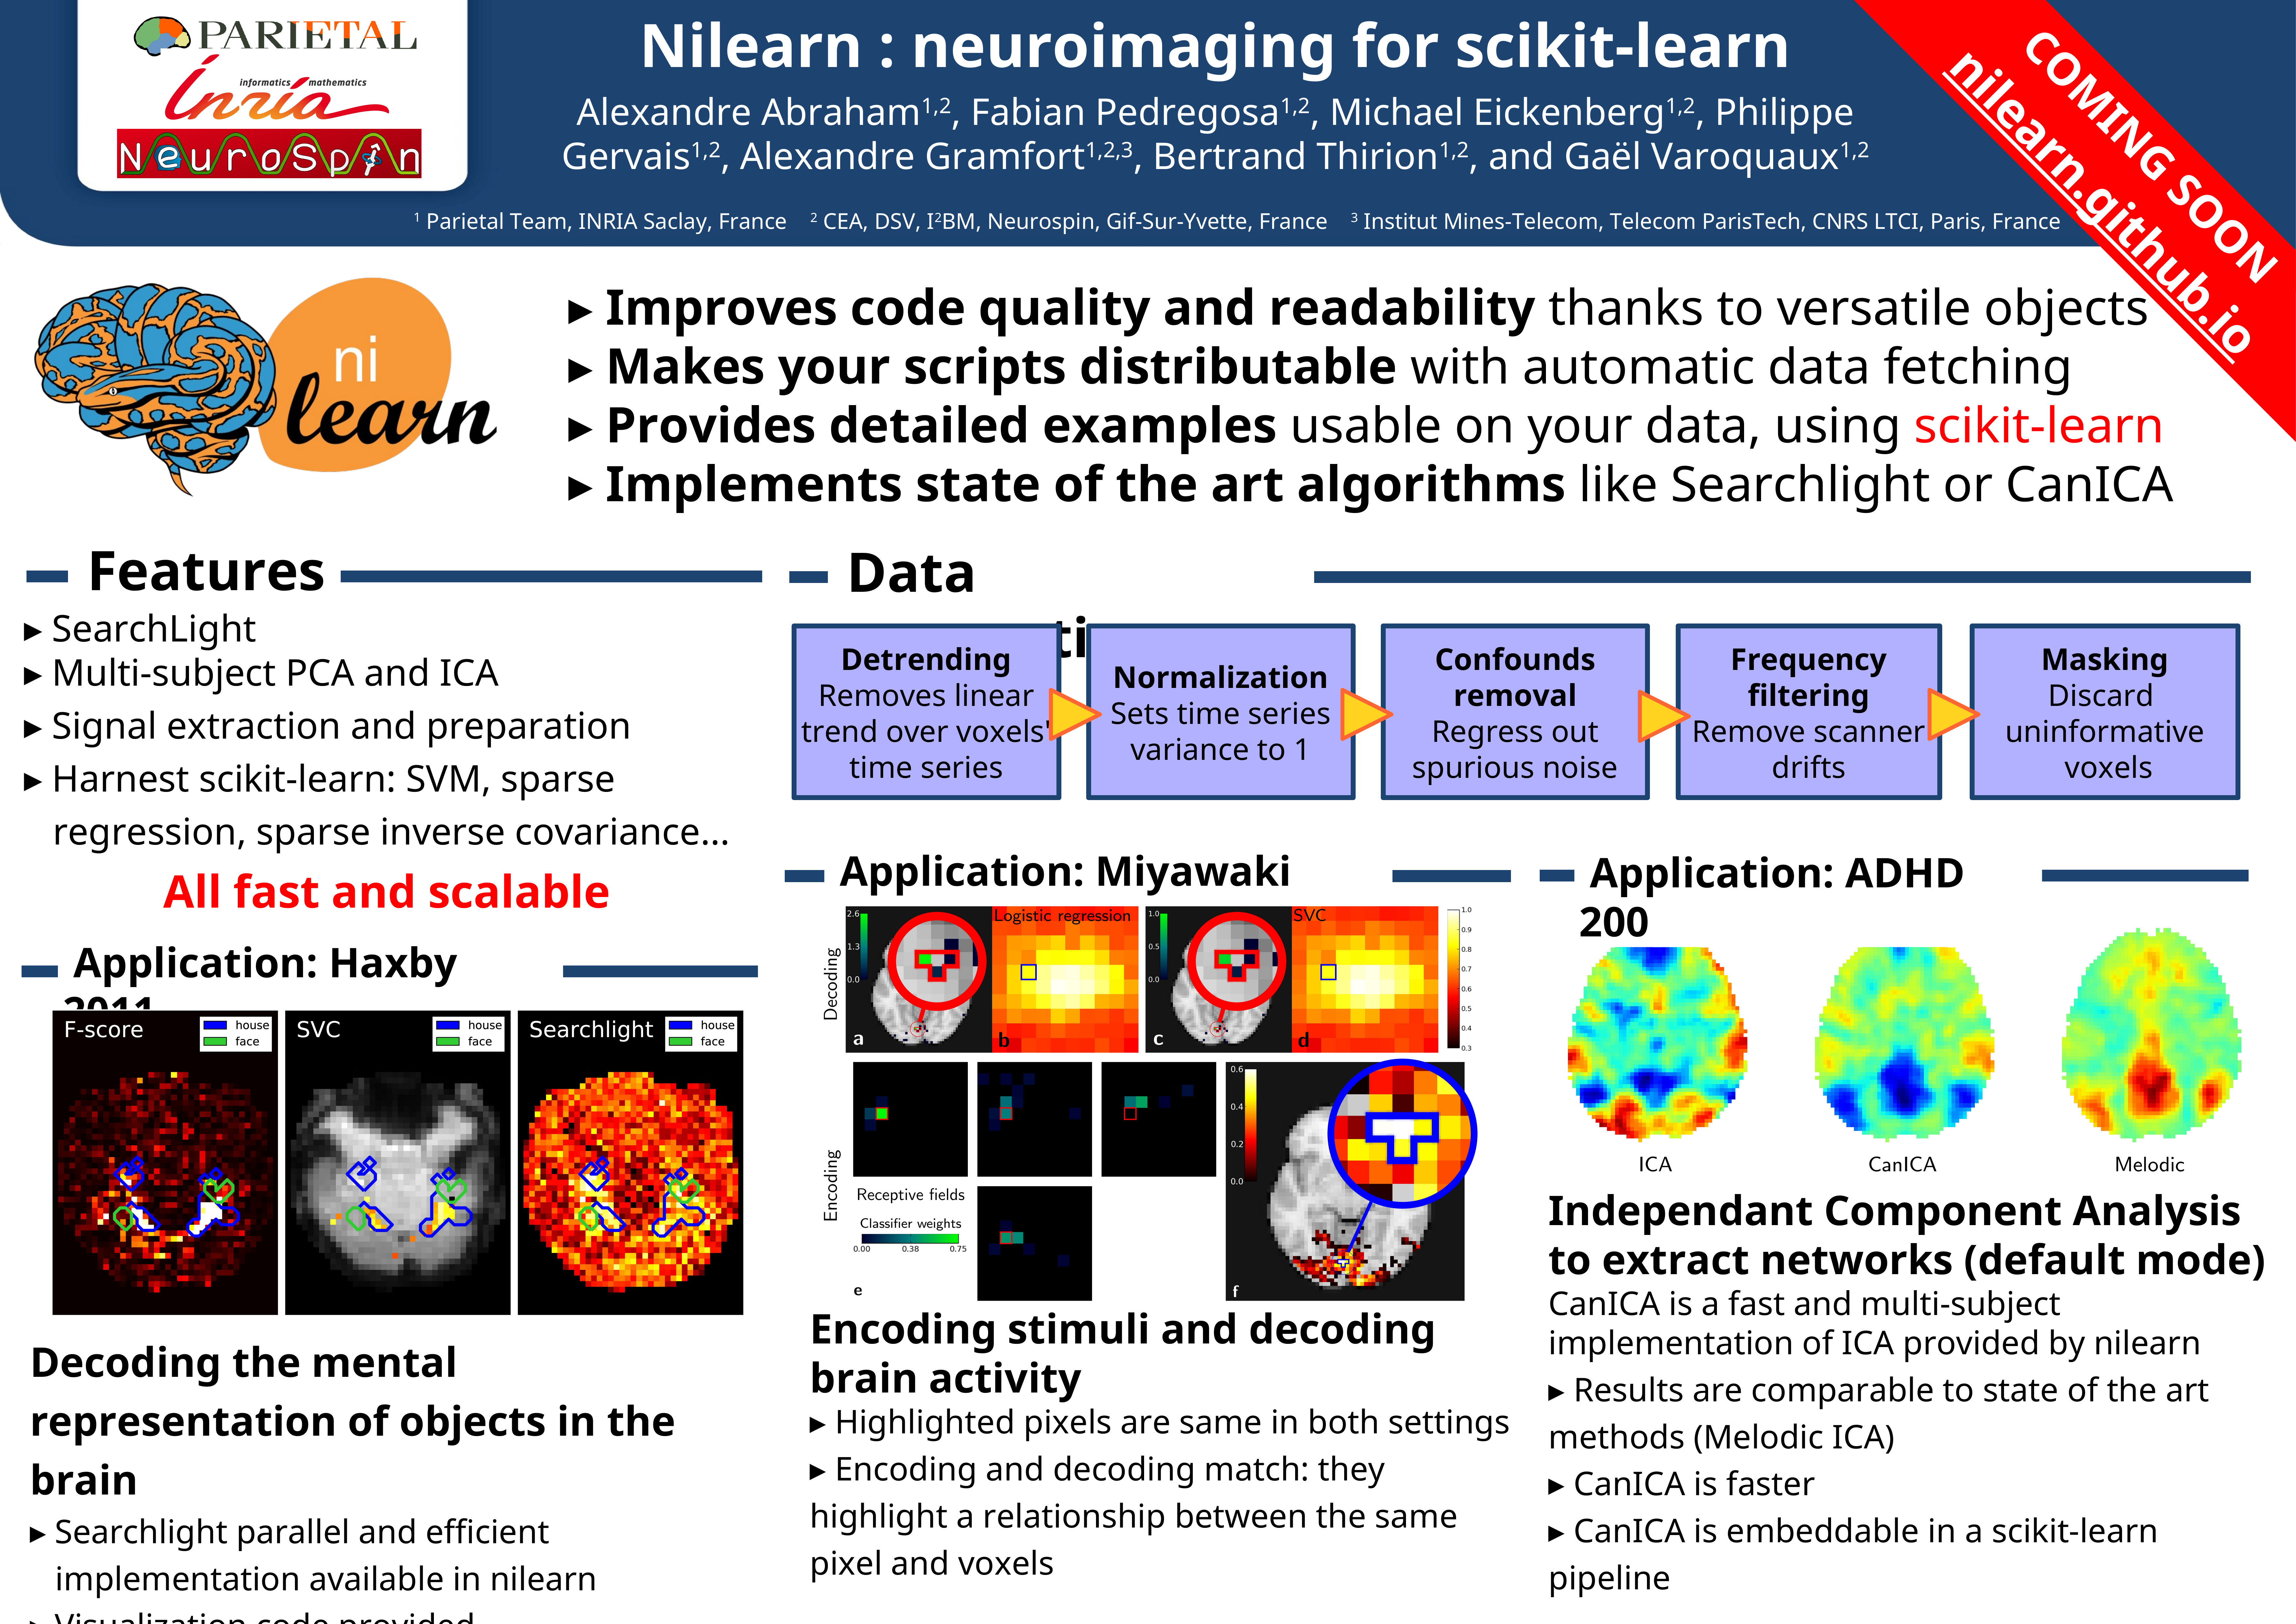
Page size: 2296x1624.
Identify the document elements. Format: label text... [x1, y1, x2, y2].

picture [823, 903, 1479, 1300]
text_box [1640, 692, 1689, 741]
text_box [1342, 690, 1392, 739]
text_box Detrending Removes linear trend over voxels' time series [794, 626, 1059, 798]
text_box Frequency filtering Remove scanner drifts [1678, 626, 1940, 798]
text_box [1929, 690, 1979, 739]
text_box 1 Parietal Team, INRIA Saclay, France 2 CEA, DSV, I2BM, Neurospin, Gif-Sur-Yvette, France 3 Institut Mines-Telecom, Telecom ParisTech, CNRS LTCI, Paris, France [408, 205, 2093, 240]
text_box Application: Haxby 2011 [58, 934, 563, 1009]
text_box [1051, 690, 1100, 739]
picture [21, 1009, 775, 1316]
text_box Masking Discard uninformative voxels [1972, 626, 2238, 798]
text_box Encoding stimuli and decoding brain activity ▸ Highlighted pixels are same in both settings ▸ Encoding and decoding match: they highlight a relationship between the same pixel and voxels [805, 1300, 1516, 1607]
text_box Data preparation [828, 535, 1314, 621]
text_box ▸ SearchLight ▸ Multi-subject PCA and ICA ▸ Signal extraction and preparation ▸ Harnest scikit-learn: SVM, sparse regression, sparse inverse covariance... All fast and scalable [19, 602, 755, 919]
text_box Confounds removal Regress out spurious noise [1383, 626, 1648, 798]
text_box Independant Component Analysis to extract networks (default mode) CanICA is a fast and multi-subject implementation of ICA provided by nilearn ▸ Results are comparable to state of the art methods (Melodic ICA) ▸ CanICA is faster ▸ CanICA is embeddable in a scikit-learn pipeline [1544, 1182, 2294, 1581]
picture [1534, 897, 2270, 1180]
text_box ▸ Improves code quality and readability thanks to versatile objects ▸ Makes your scripts distributable with automatic data fetching ▸ Provides detailed examples usable on your data, using scikit-learn ▸ Implements state of the art algorithms like Searchlight or CanICA [563, 273, 2182, 514]
text_box COMING SOON nilearn.github.io [1854, 0, 2296, 442]
picture [1893, 947, 1905, 955]
text_box Decoding the mental representation of objects in the brain ▸ Searchlight parallel and efficient implementation available in nilearn ▸ Visualization code provided [25, 1324, 761, 1624]
picture [0, 0, 2126, 510]
text_box Nilearn : neuroimaging for scikit-learn Alexandre Abraham1,2, Fabian Pedregosa1,2, Michael Eickenberg1,2, Philippe Gervais1,2, Alexandre Gramfort1,2,3, Bertrand Thirion1,2, and Gaël Varoquaux1,2 [504, 5, 1927, 179]
text_box Features [68, 533, 341, 602]
text_box Normalization Sets time series variance to 1 [1088, 626, 1353, 798]
picture [2046, 0, 2296, 250]
text_box Application: ADHD 200 [1574, 844, 2042, 922]
text_box Application: Miyawaki 2008 [824, 843, 1393, 903]
